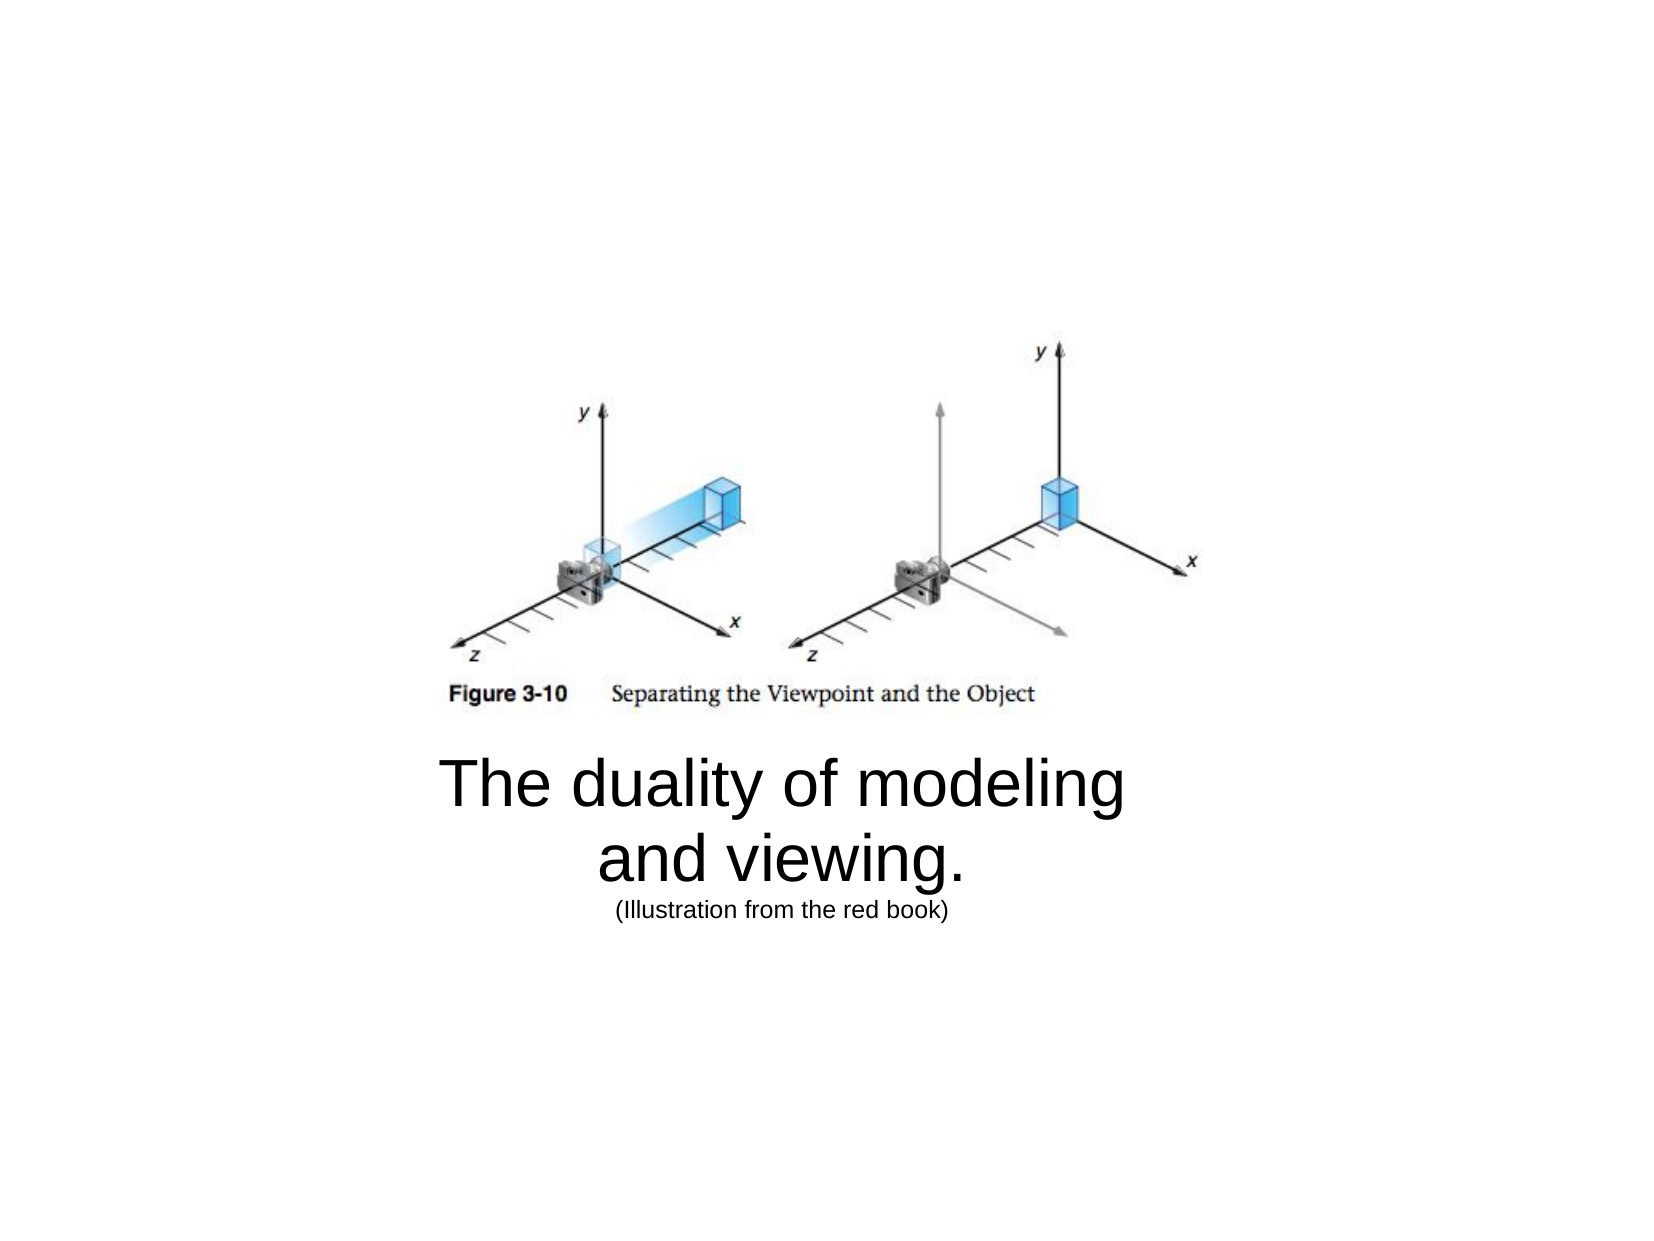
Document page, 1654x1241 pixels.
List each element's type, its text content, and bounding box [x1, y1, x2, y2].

subtitle The duality of modeling and viewing. (Illustration from the red book) [413, 746, 1152, 923]
picture [436, 305, 1222, 724]
